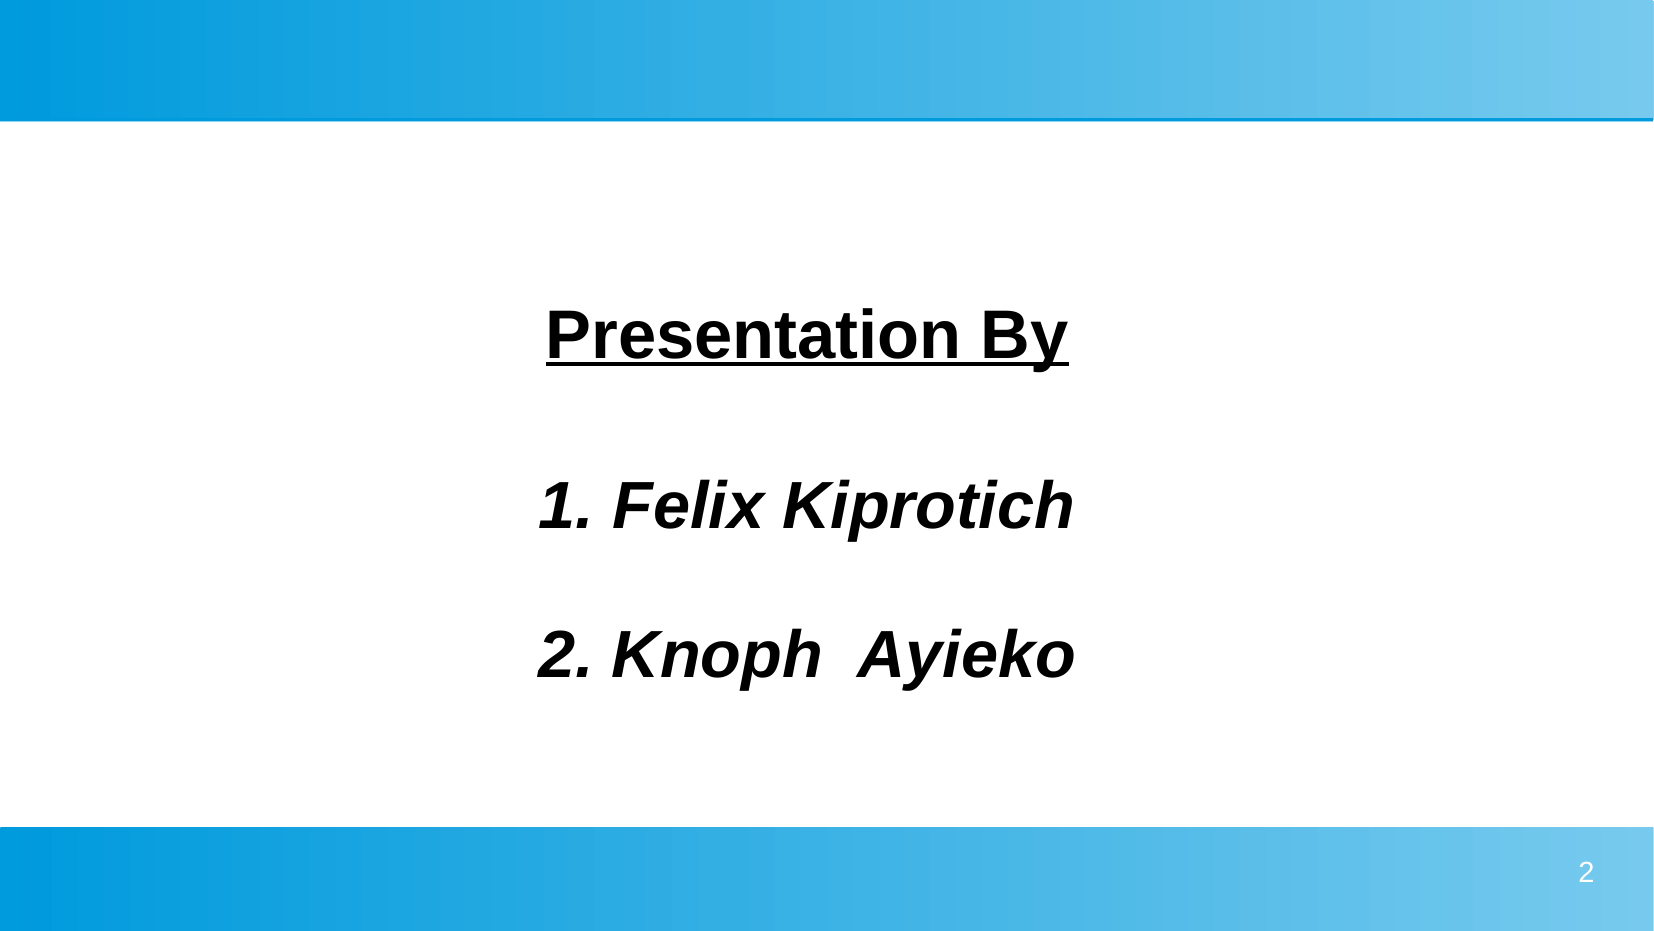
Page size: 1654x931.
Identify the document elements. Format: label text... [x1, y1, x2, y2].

title Presentation By [39, 296, 1576, 451]
title 1. Felix Kiprotich 2. Knoph Ayieko [39, 467, 1576, 693]
